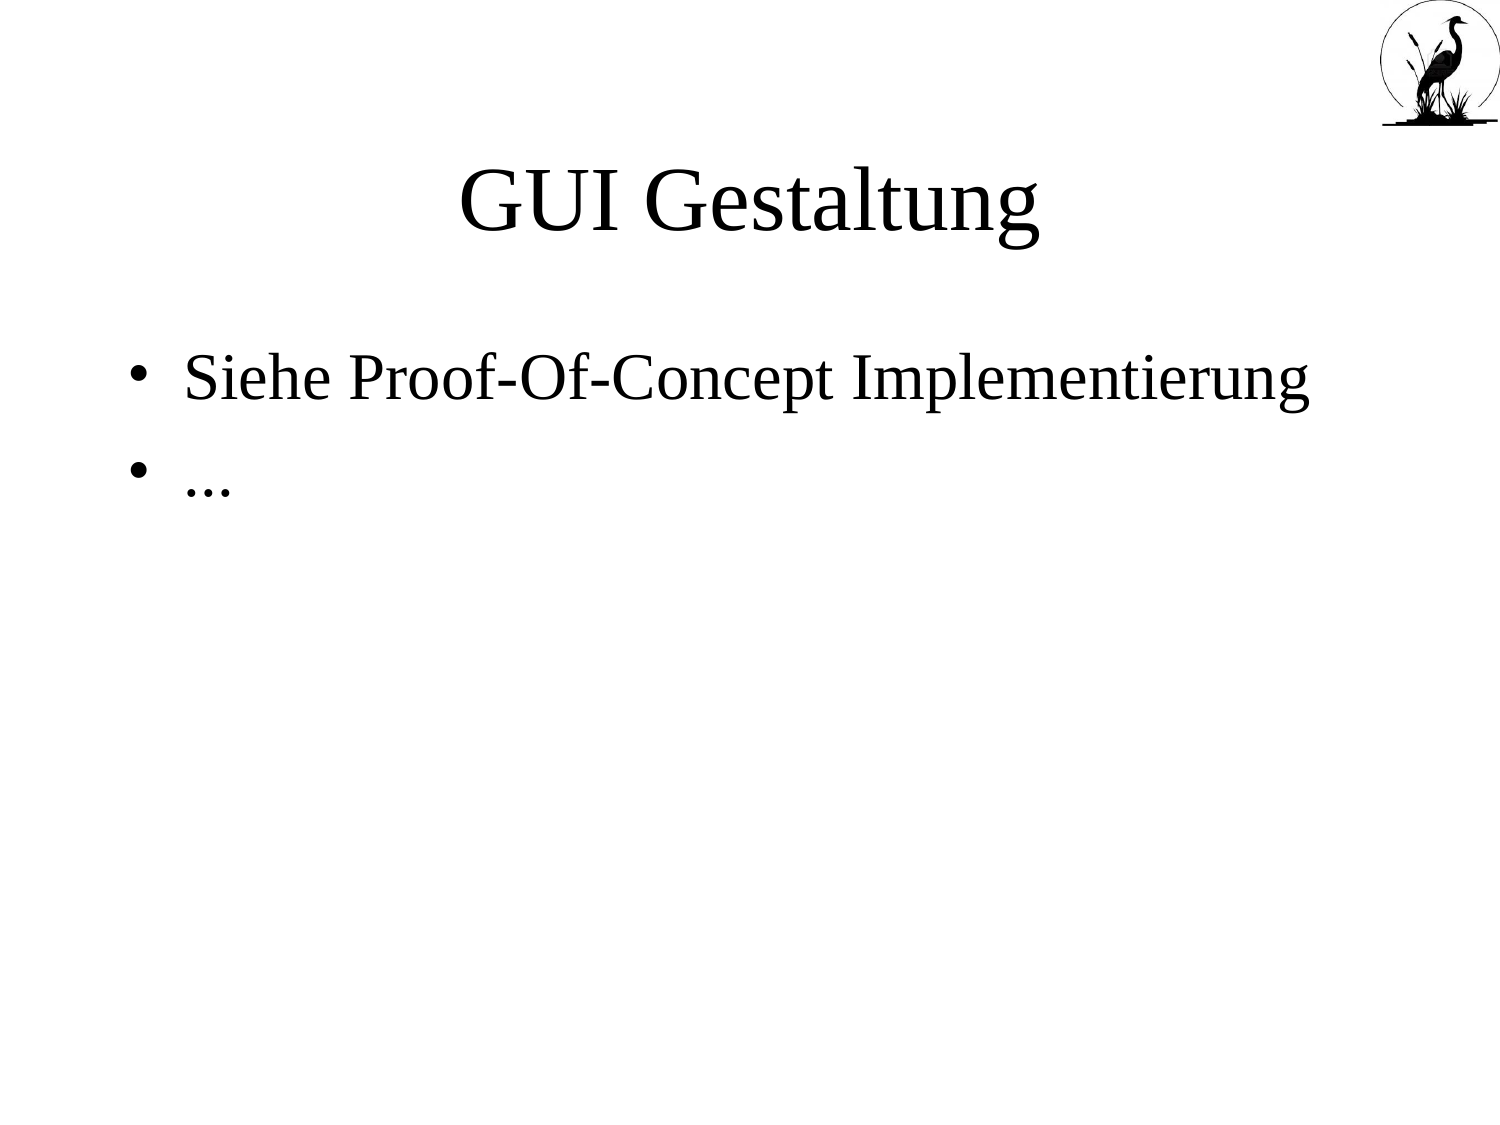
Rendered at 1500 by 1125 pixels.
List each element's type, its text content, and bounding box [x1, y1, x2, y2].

picture [1380, 0, 1500, 126]
title GUI Gestaltung [112, 99, 1388, 288]
list Siehe Proof-Of-Concept Implementierung ... [112, 324, 1388, 1001]
